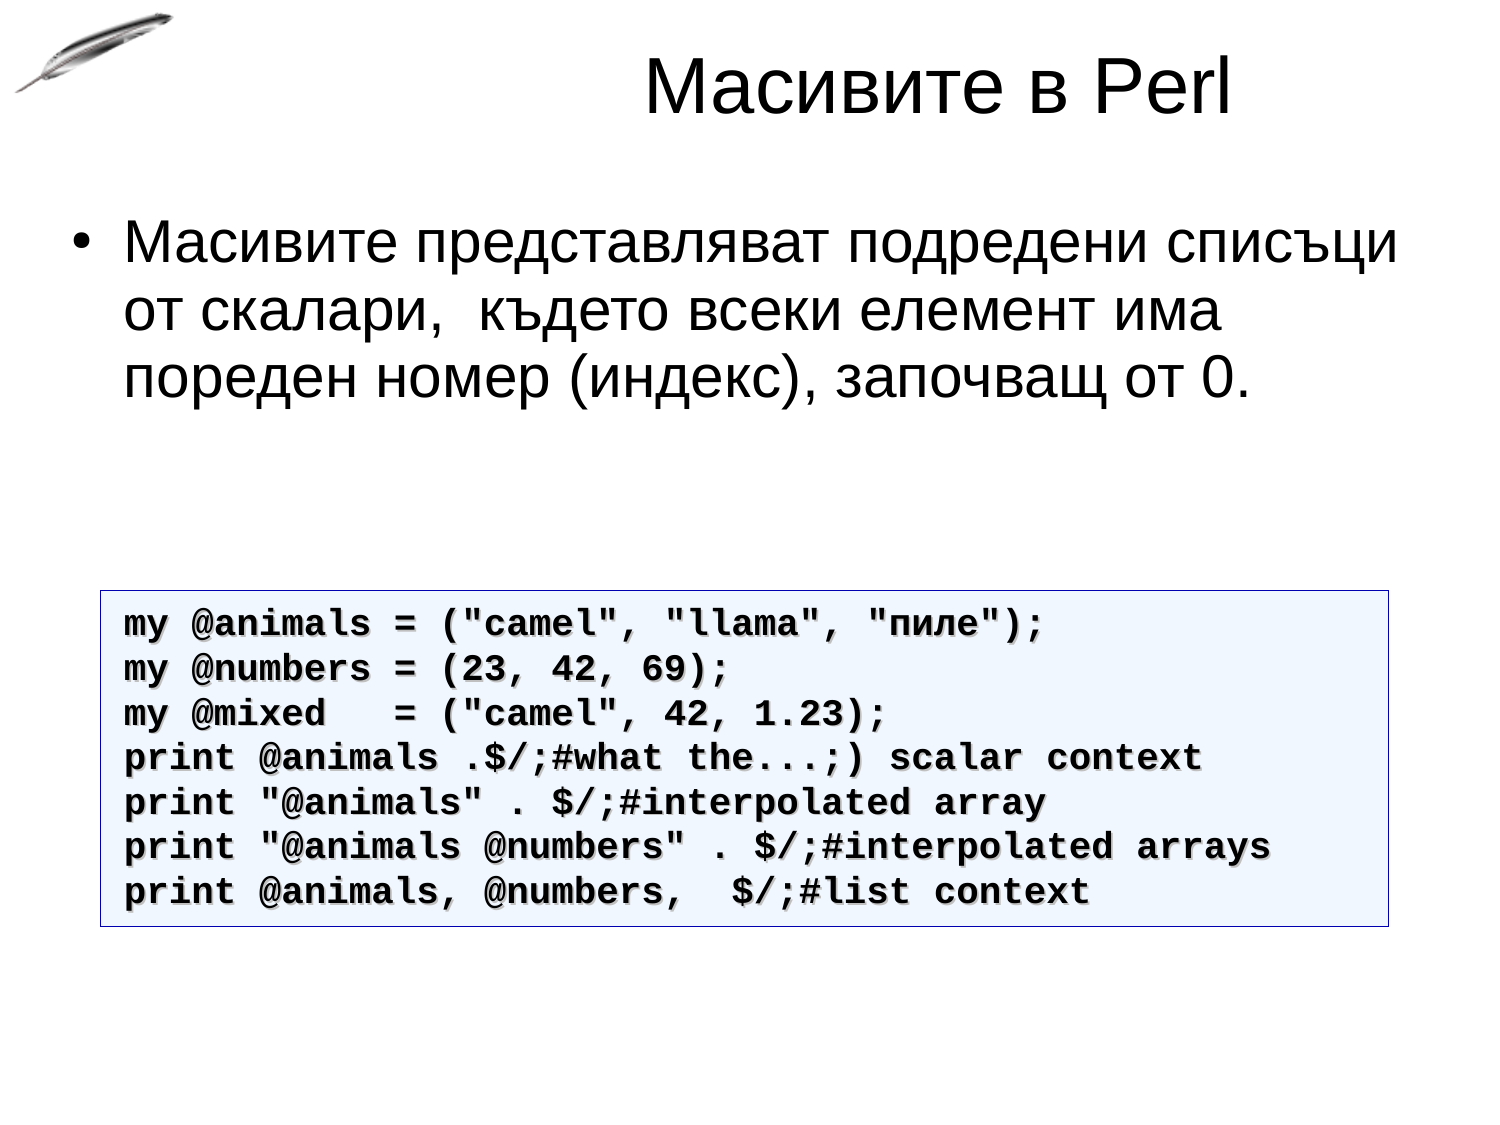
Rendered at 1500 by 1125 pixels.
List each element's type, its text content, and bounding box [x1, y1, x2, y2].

text_box my @animals = ("camel", "llama", "пиле"); my @numbers = (23, 42, 69); my @mixed = ("camel", 42, 1.23); print @animals .$/;#what the...;) scalar context print "@animals" . $/;#interpolated array print "@animals @numbers" . $/;#interpolated arrays print @animals, @numbers, $/;#list context [100, 590, 1388, 927]
picture [11, 11, 179, 95]
list Масивите представляват подредени списъци от скалари, където всеки елемент има пореден номер (индекс), започващ от 0. [53, 207, 1447, 1084]
title Масивите в Perl [419, 0, 1459, 176]
